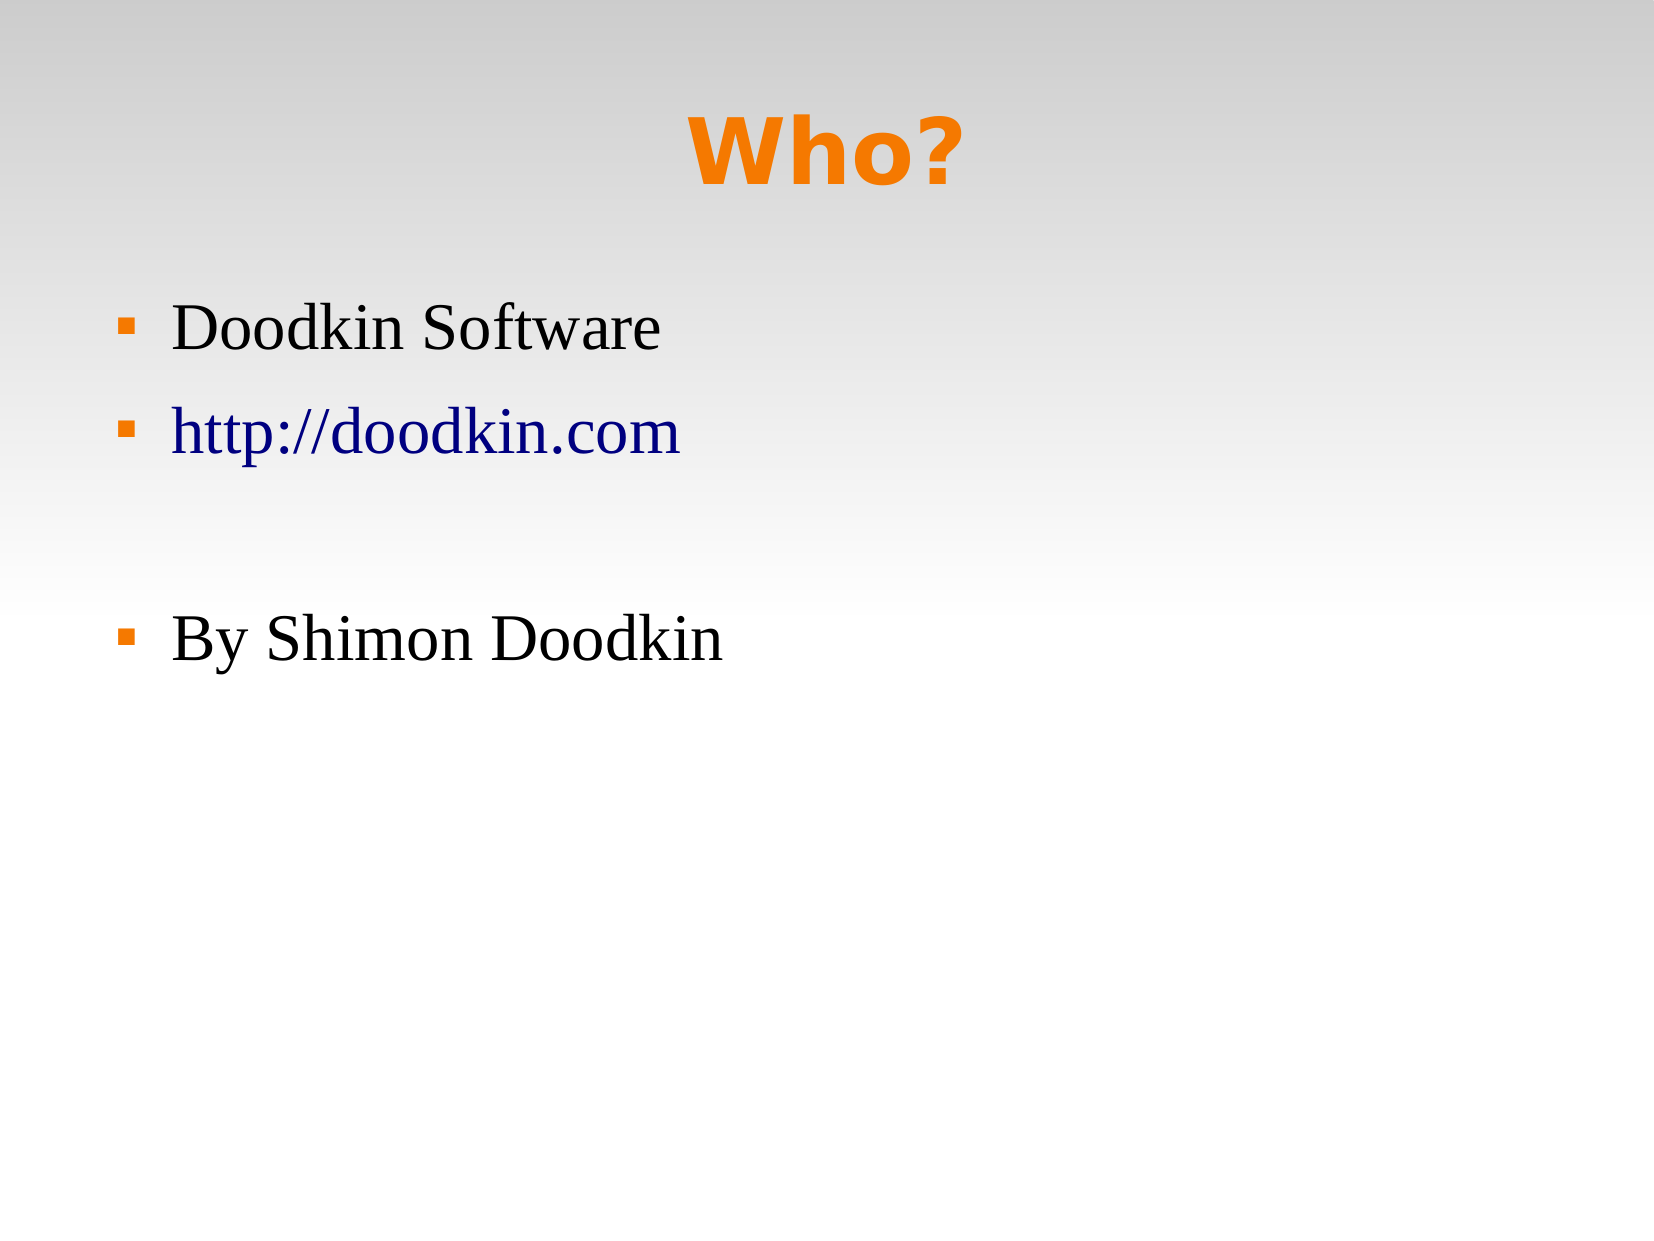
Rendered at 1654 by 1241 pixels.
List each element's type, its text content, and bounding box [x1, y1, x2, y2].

title Who? [82, 56, 1571, 250]
list Doodkin Software http://doodkin.com By Shimon Doodkin [82, 290, 1571, 1094]
